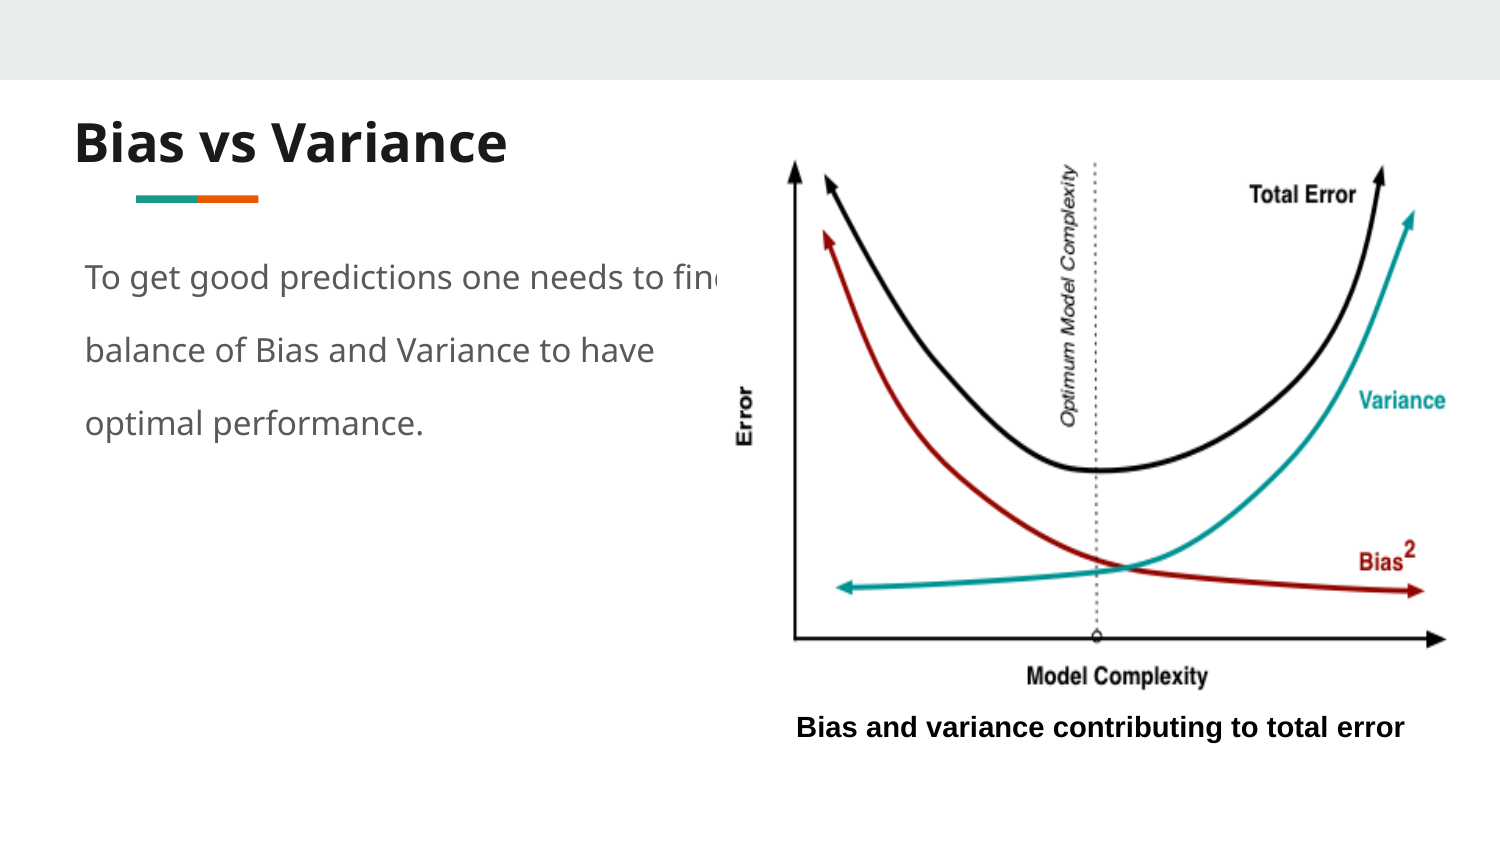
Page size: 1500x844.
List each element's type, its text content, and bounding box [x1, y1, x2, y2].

title Bias vs Variance [58, 93, 1320, 182]
picture [717, 137, 1486, 693]
text_box Bias and variance contributing to total error [715, 693, 1488, 749]
list To get good predictions one needs to find a balance of Bias and Variance to have optimal performance. [69, 241, 717, 612]
